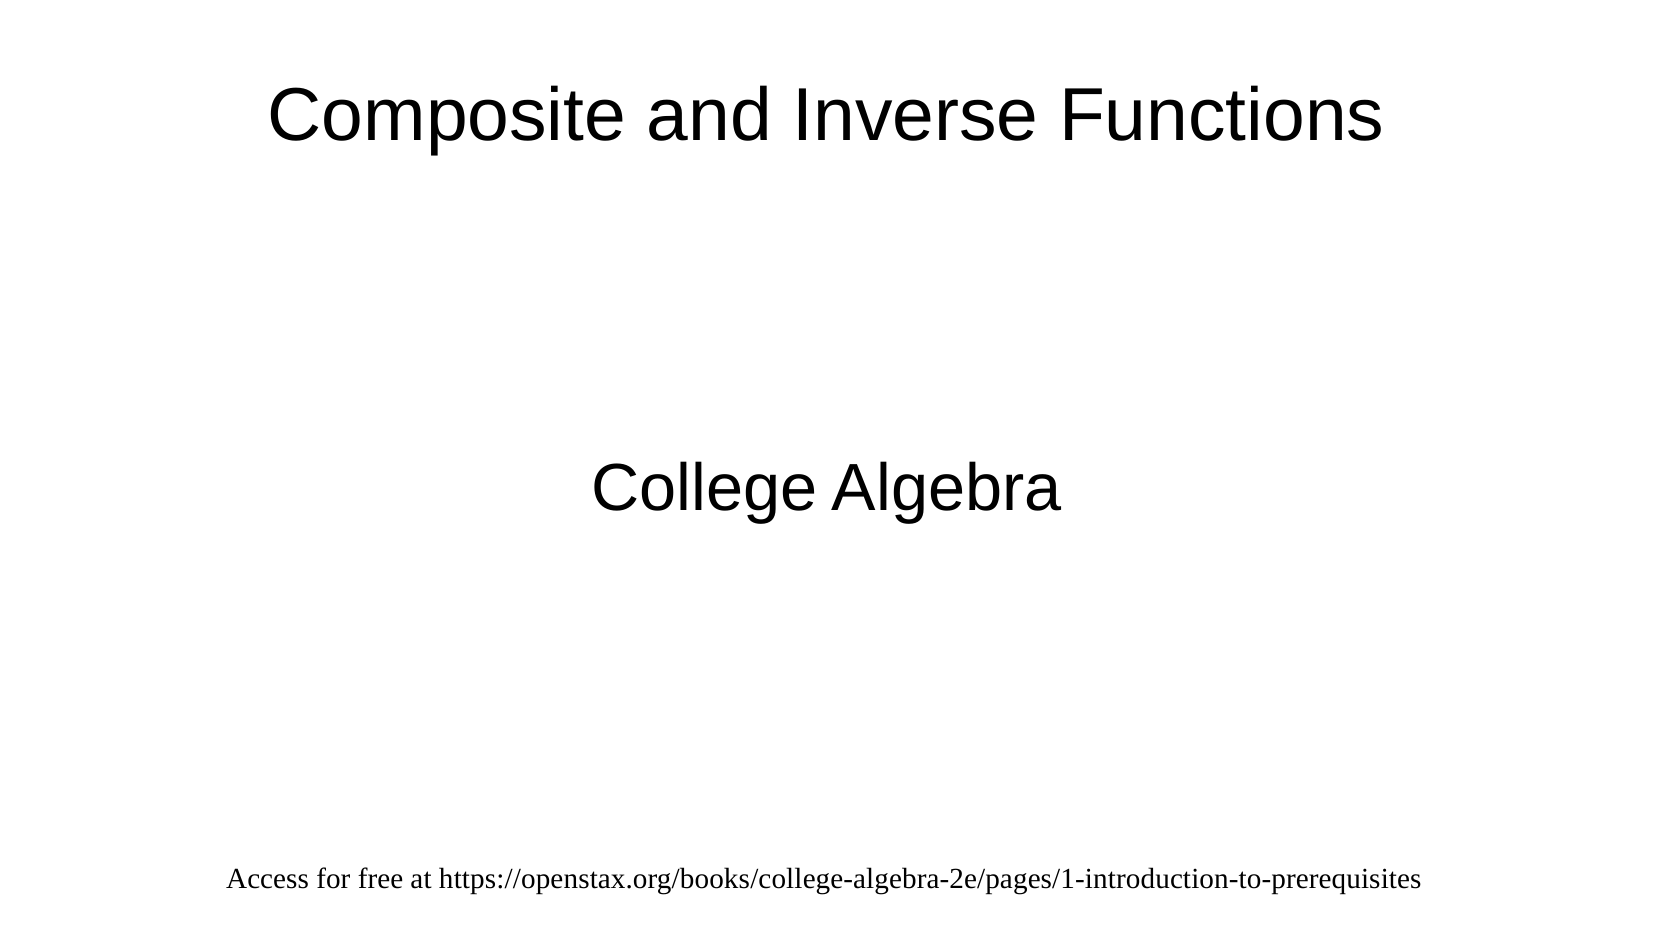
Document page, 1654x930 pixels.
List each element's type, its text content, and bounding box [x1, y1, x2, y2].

title Composite and Inverse Functions [82, 37, 1571, 193]
subtitle College Algebra [82, 217, 1571, 757]
